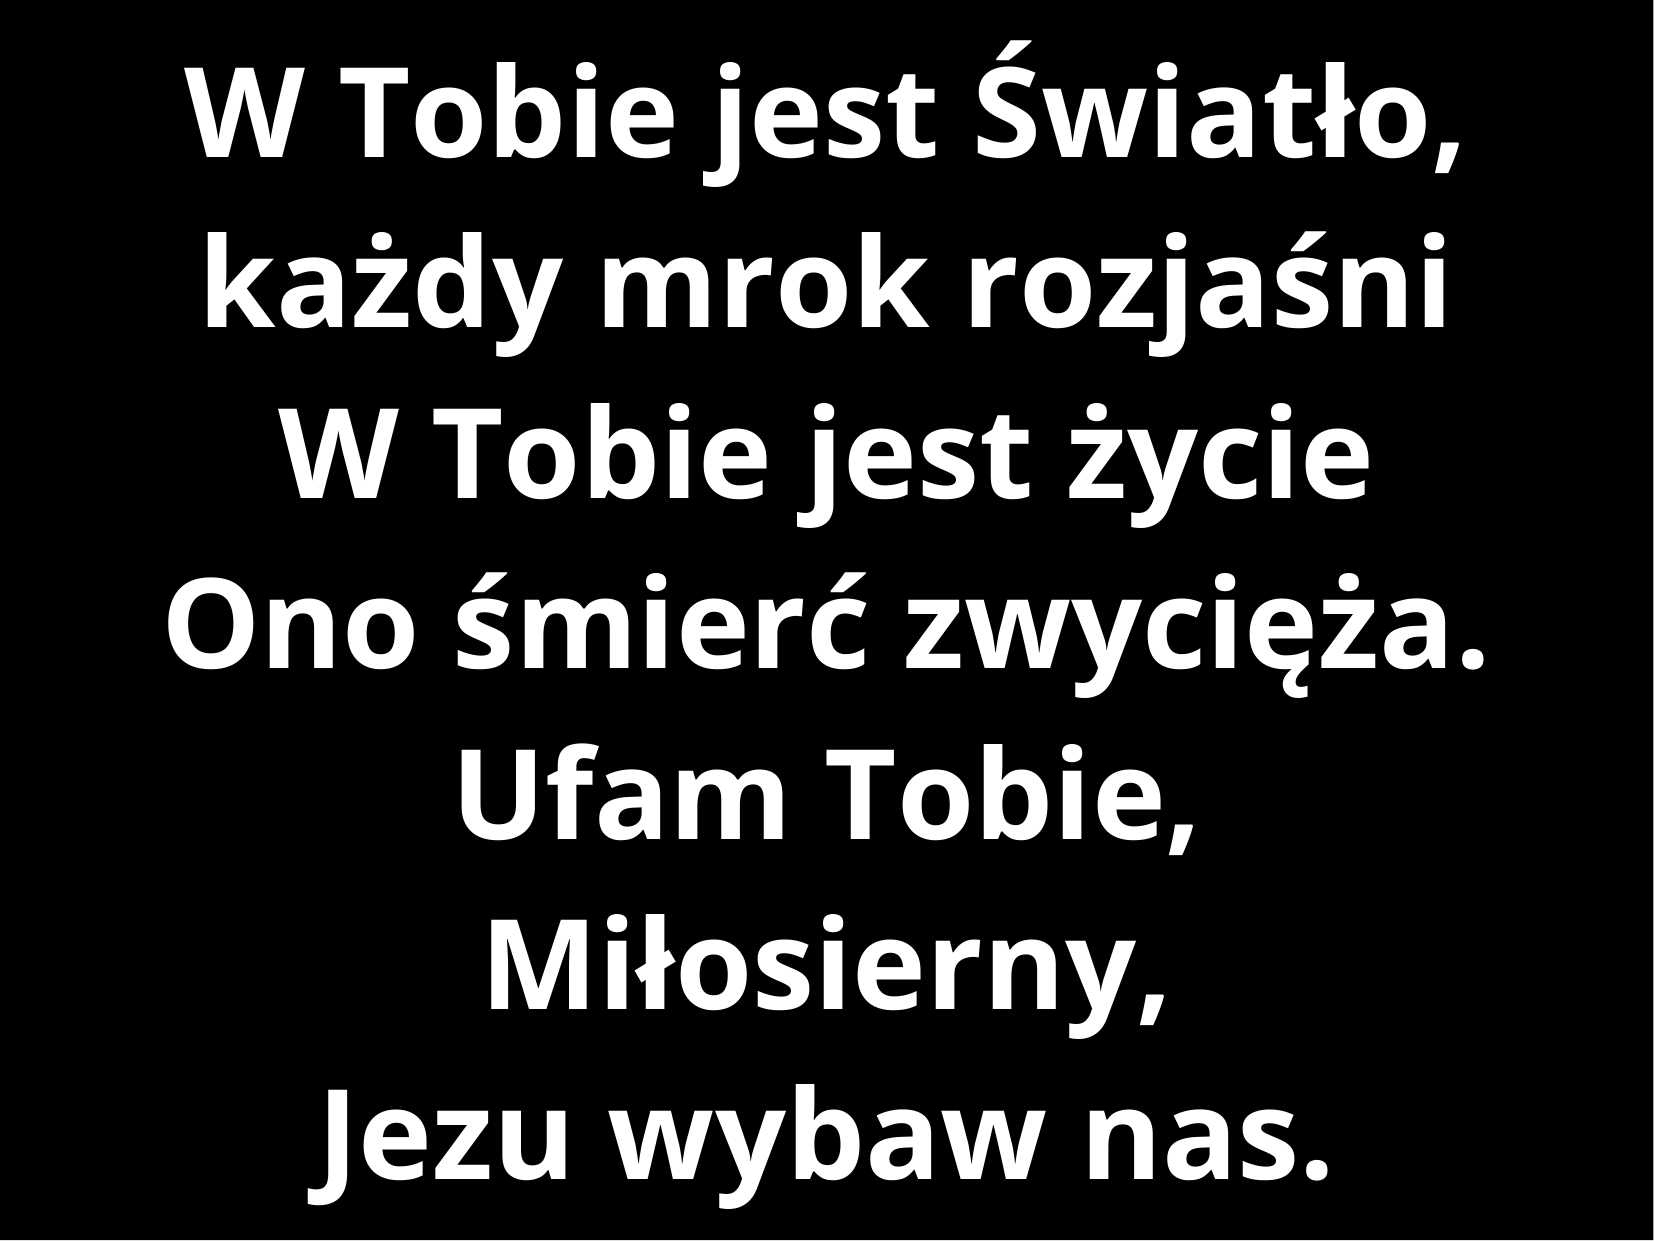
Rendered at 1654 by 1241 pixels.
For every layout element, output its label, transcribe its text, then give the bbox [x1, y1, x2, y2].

title W Tobie jest Światło, każdy mrok rozjaśni W Tobie jest życie Ono śmierć zwycięża. Ufam Tobie, Miłosierny, Jezu wybaw nas. [0, 0, 1654, 1241]
